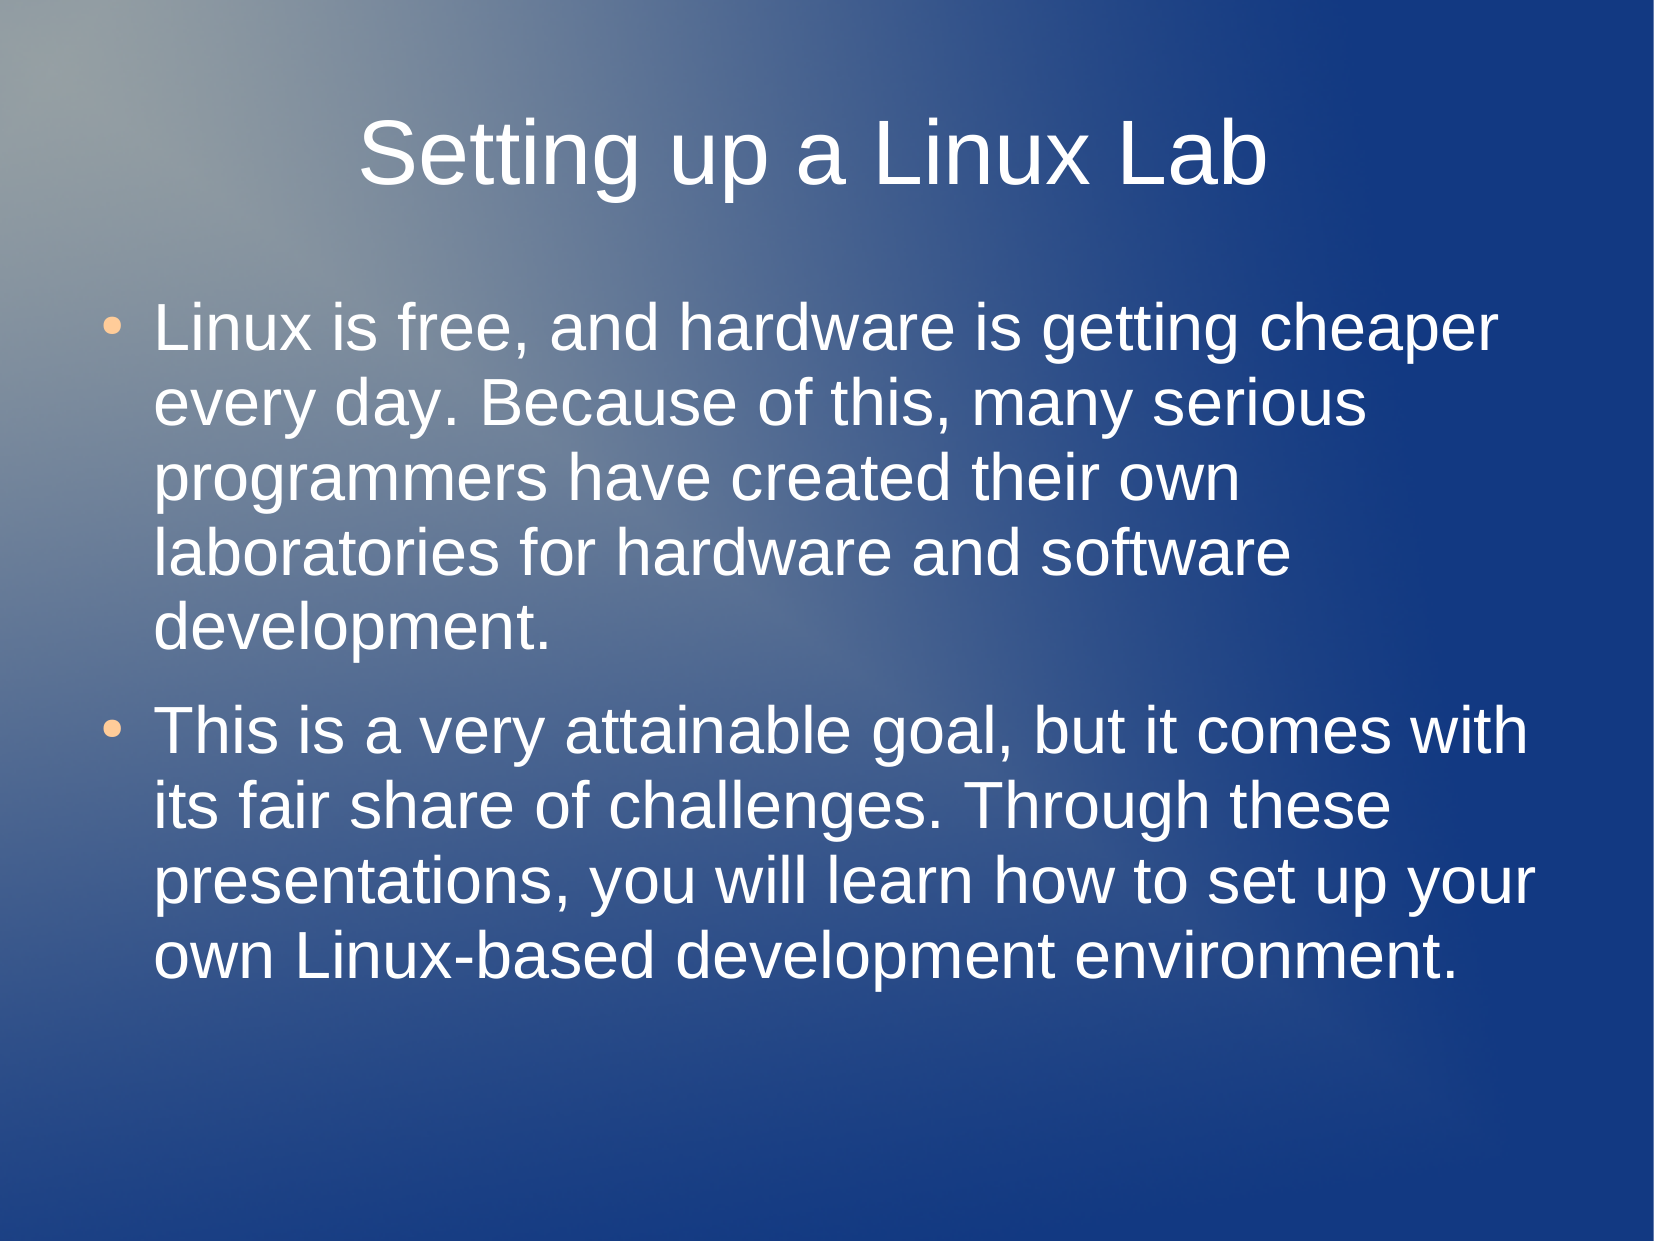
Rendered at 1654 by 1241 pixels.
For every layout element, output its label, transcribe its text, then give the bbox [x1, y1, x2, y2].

picture [0, 0, 1654, 1241]
list Linux is free, and hardware is getting cheaper every day. Because of this, many serious programmers have created their own laboratories for hardware and software development. This is a very attainable goal, but it comes with its fair share of challenges. Through these presentations, you will learn how to set up your own Linux-based development environment. [82, 290, 1571, 1109]
title Setting up a Linux Lab [82, 49, 1571, 257]
